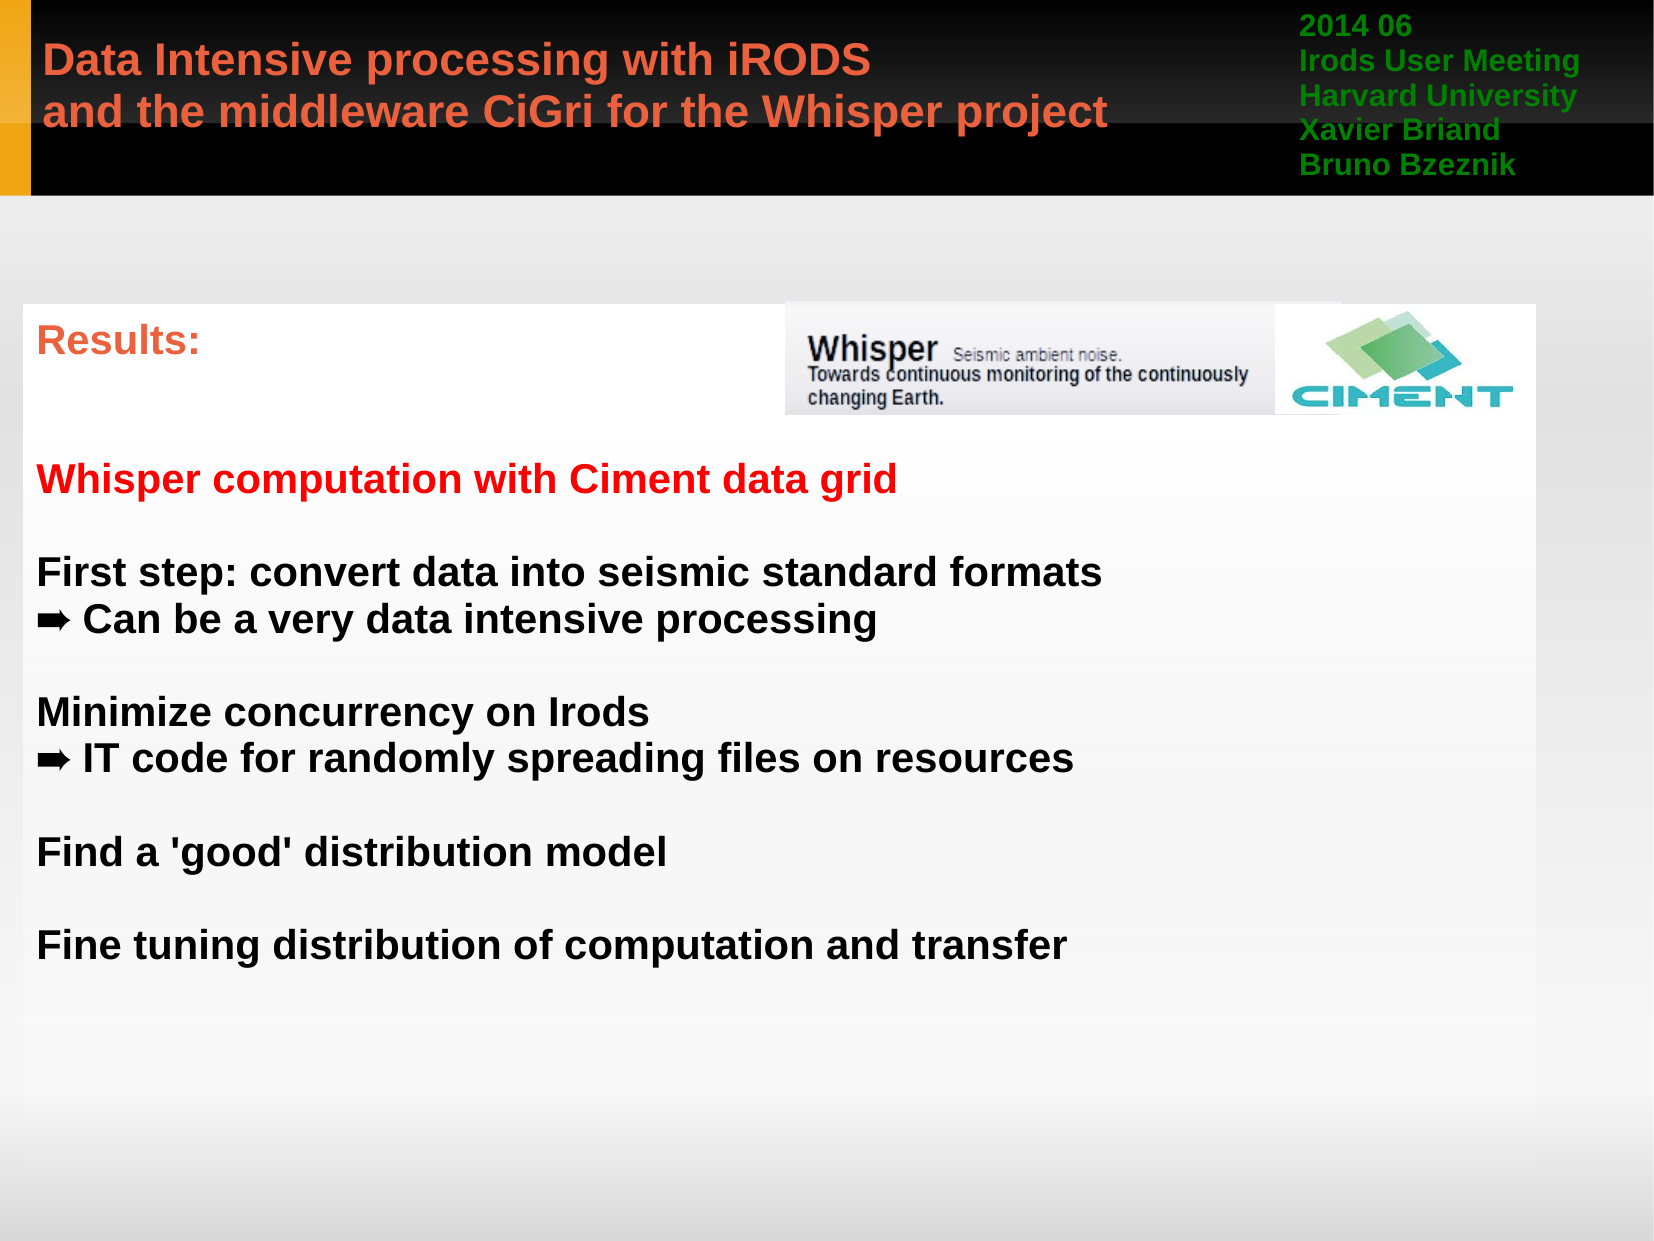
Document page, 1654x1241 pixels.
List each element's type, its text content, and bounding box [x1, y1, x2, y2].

picture [420, 55, 430, 59]
title Data Intensive processing with iRODS and the middleware CiGri for the Whisper project [29, 59, 1365, 266]
picture [749, 49, 763, 58]
picture [336, 54, 345, 59]
title 2014 06 Irods User Meeting Harvard University Xavier Briand Bruno Bzeznik [1299, 41, 1654, 219]
picture [818, 49, 833, 59]
picture [0, 0, 1654, 1241]
picture [52, 49, 67, 59]
picture [473, 54, 482, 59]
picture [781, 48, 799, 59]
list Results: Whisper computation with Ciment data grid First step: convert data into seismic standard formats à Can be a very data intensive processing Minimize concurrency on Irods à IT code for randomly spreading files on resources Find a 'good' distribution model Fine tuning distribution of computation and transfer [23, 304, 1536, 1217]
picture [219, 54, 228, 59]
